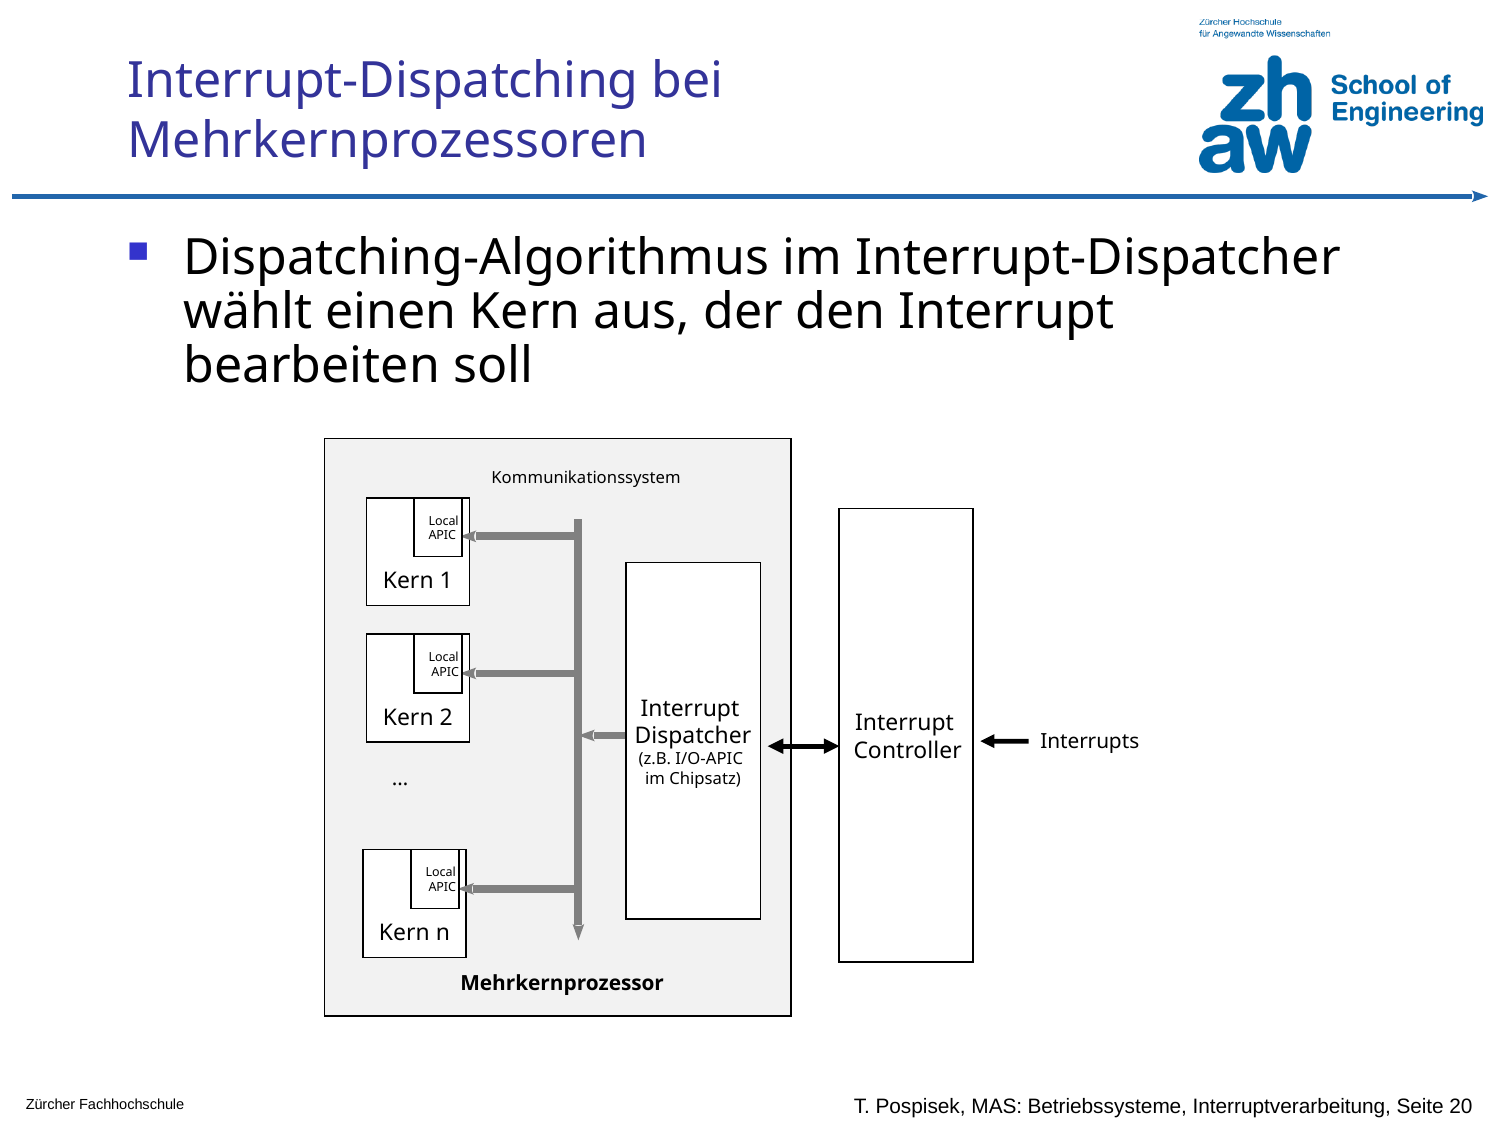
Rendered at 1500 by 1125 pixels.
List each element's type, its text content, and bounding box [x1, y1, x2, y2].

text_box Kern n [363, 849, 466, 958]
text_box Kommunikationssystem [476, 459, 721, 495]
text_box Mehrkernprozessor [445, 962, 679, 1002]
text_box Interrupt Controller [838, 508, 974, 963]
text_box Local APIC [410, 849, 459, 909]
picture [1199, 19, 1483, 173]
text_box [324, 438, 792, 1016]
text_box Interrupt Dispatcher (z.B. I/O-APIC im Chipsatz) [625, 562, 761, 919]
text_box Dispatching-Algorithmus im Interrupt-Dispatcher wählt einen Kern aus, der den Interrupt bearbeiten soll [112, 223, 1375, 398]
text_box Kern 2 [366, 634, 470, 743]
text_box Kern 1 [366, 497, 470, 606]
title Interrupt-Dispatching bei Mehrkernprozessoren [112, 50, 1170, 175]
text_box … [377, 756, 424, 797]
text_box Kern n [459, 849, 466, 887]
text_box Local APIC [413, 498, 462, 557]
text_box Local APIC [413, 634, 462, 694]
text_box Interrupts [1025, 720, 1155, 760]
text_box Kern 2 [462, 634, 470, 672]
